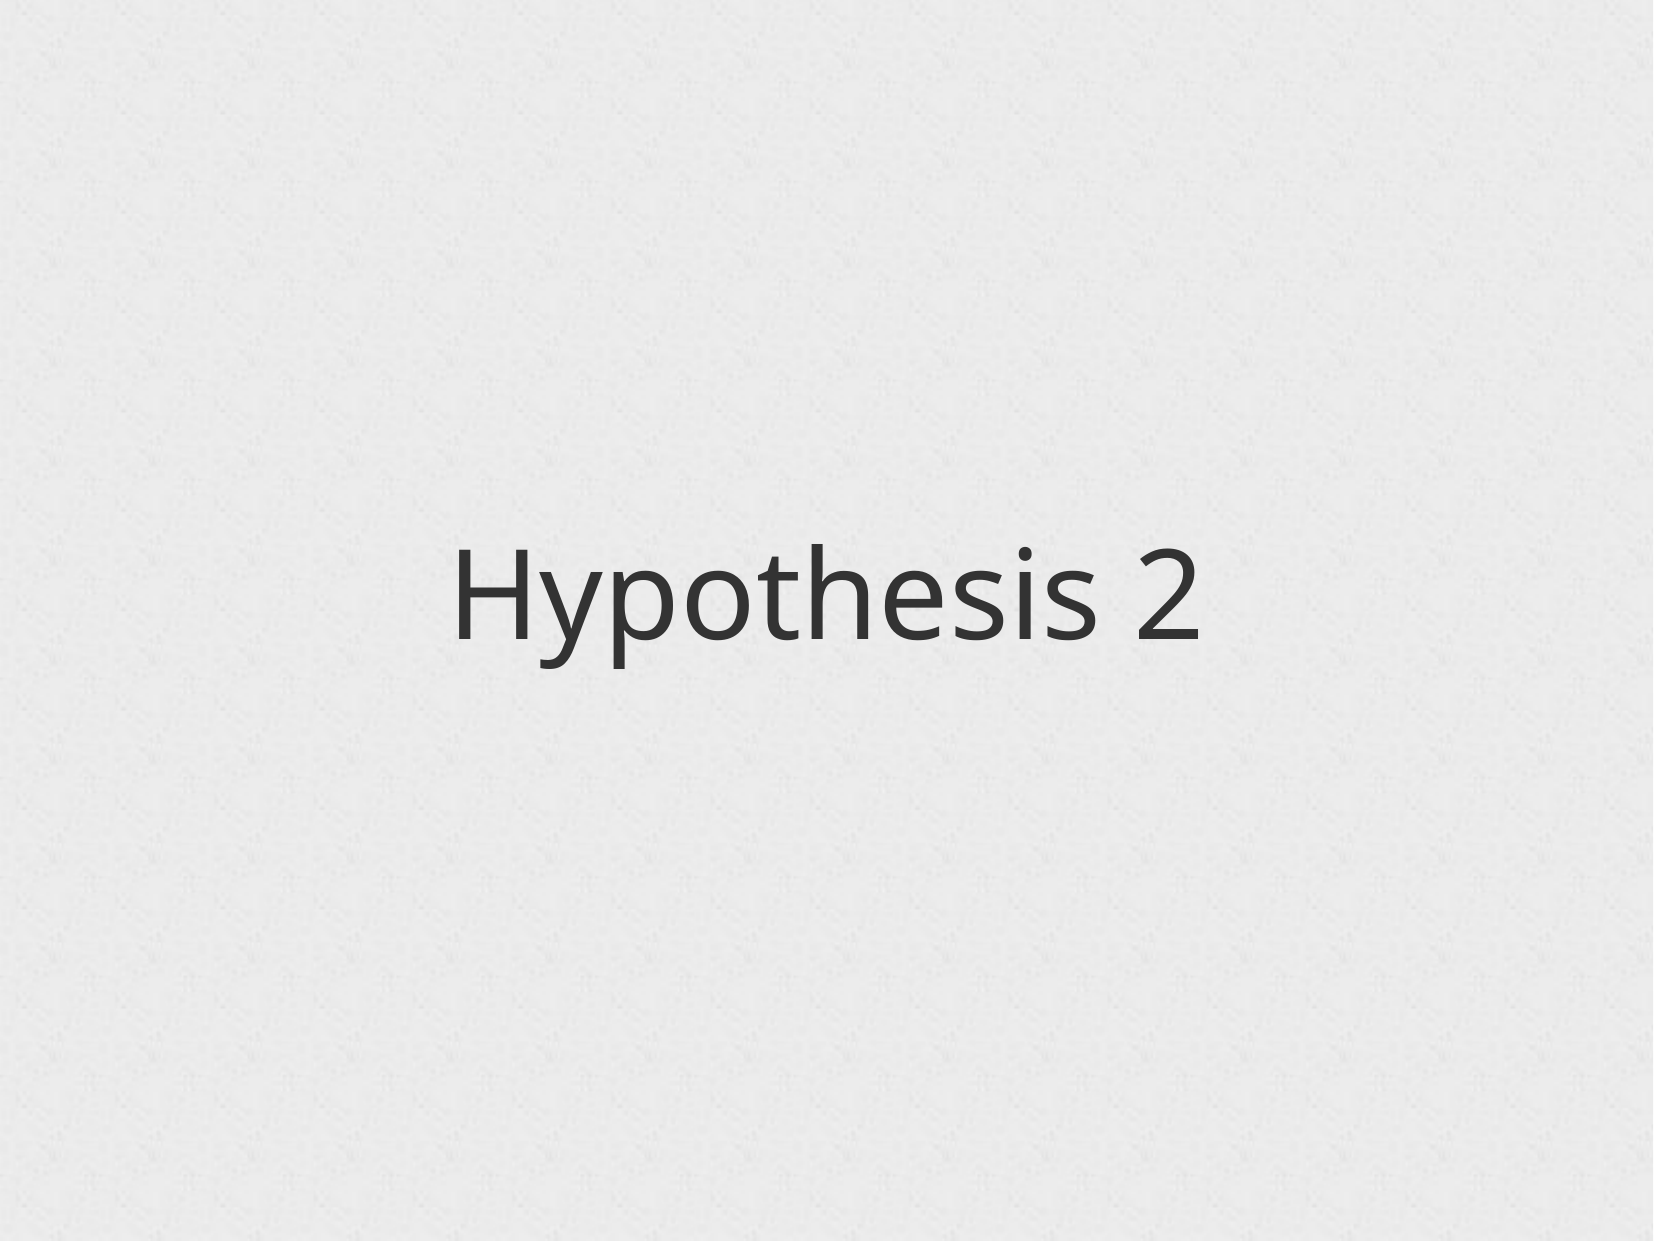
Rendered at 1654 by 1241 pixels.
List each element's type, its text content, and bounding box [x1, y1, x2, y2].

picture [0, 0, 1654, 1241]
title Hypothesis 2 [82, 487, 1571, 695]
